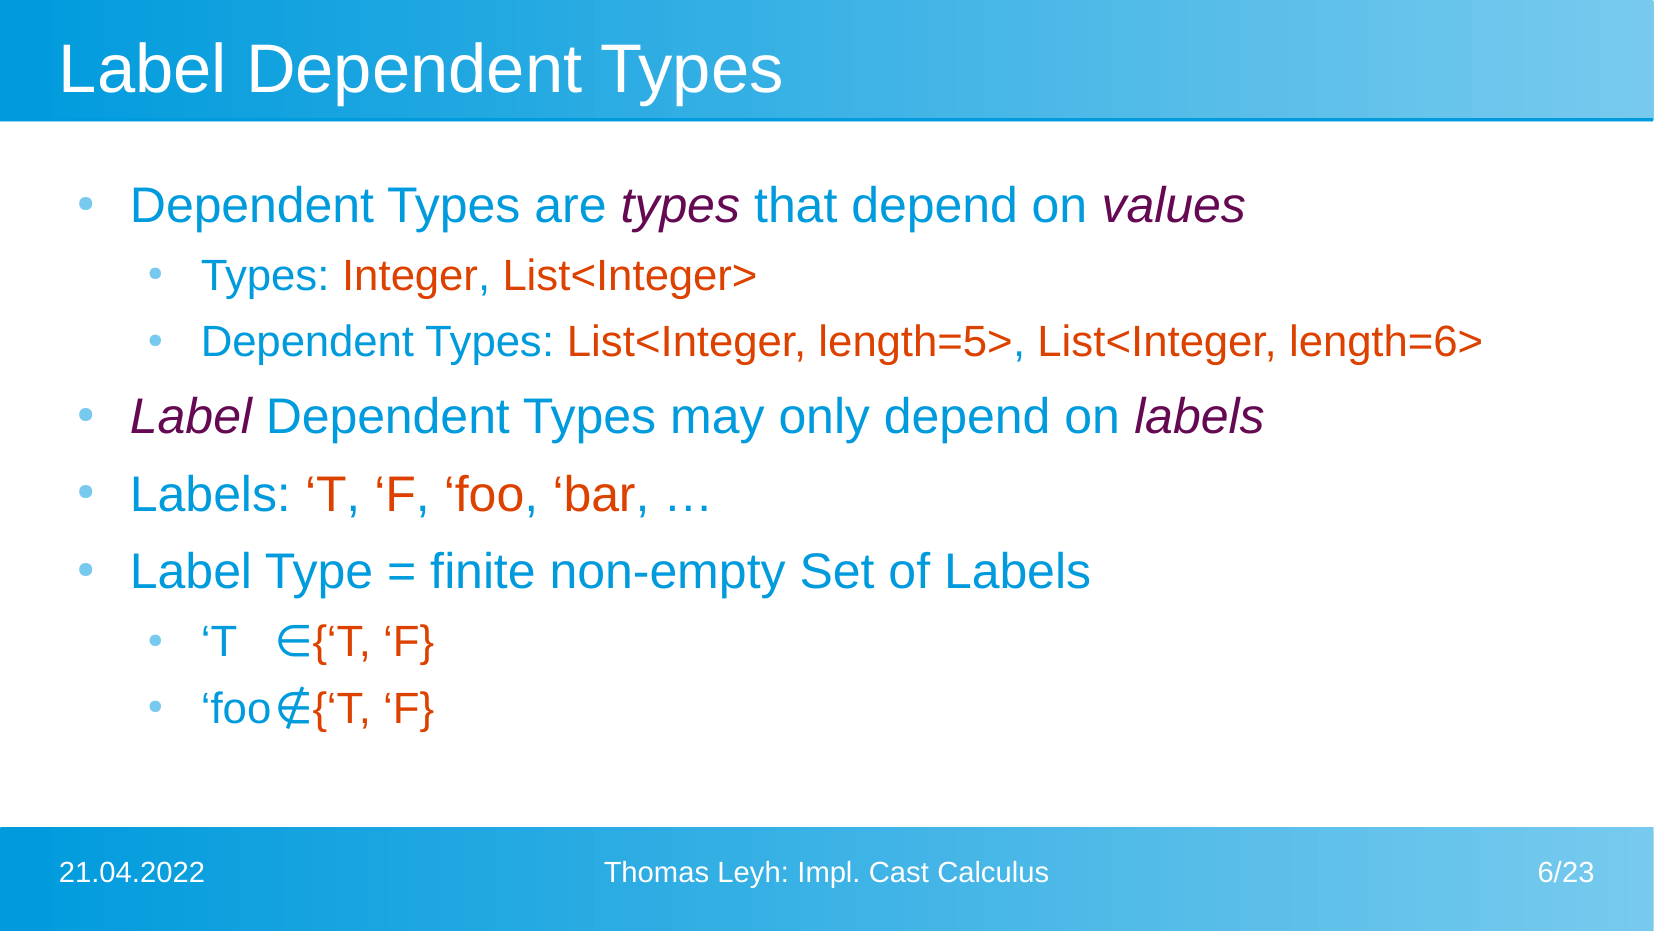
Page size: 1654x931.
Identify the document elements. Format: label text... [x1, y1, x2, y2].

title Label Dependent Types [59, 29, 1595, 108]
list Dependent Types are types that depend on values Types: Integer, List<Integer> Dependent Types: List<Integer, length=5>, List<Integer, length=6> Label Dependent Types may only depend on labels Labels: ‘T, ‘F, ‘foo, ‘bar, … Label Type = finite non-empty Set of Labels ‘T ∈{‘T, ‘F} ‘foo ∉{‘T, ‘F} [59, 177, 1595, 768]
